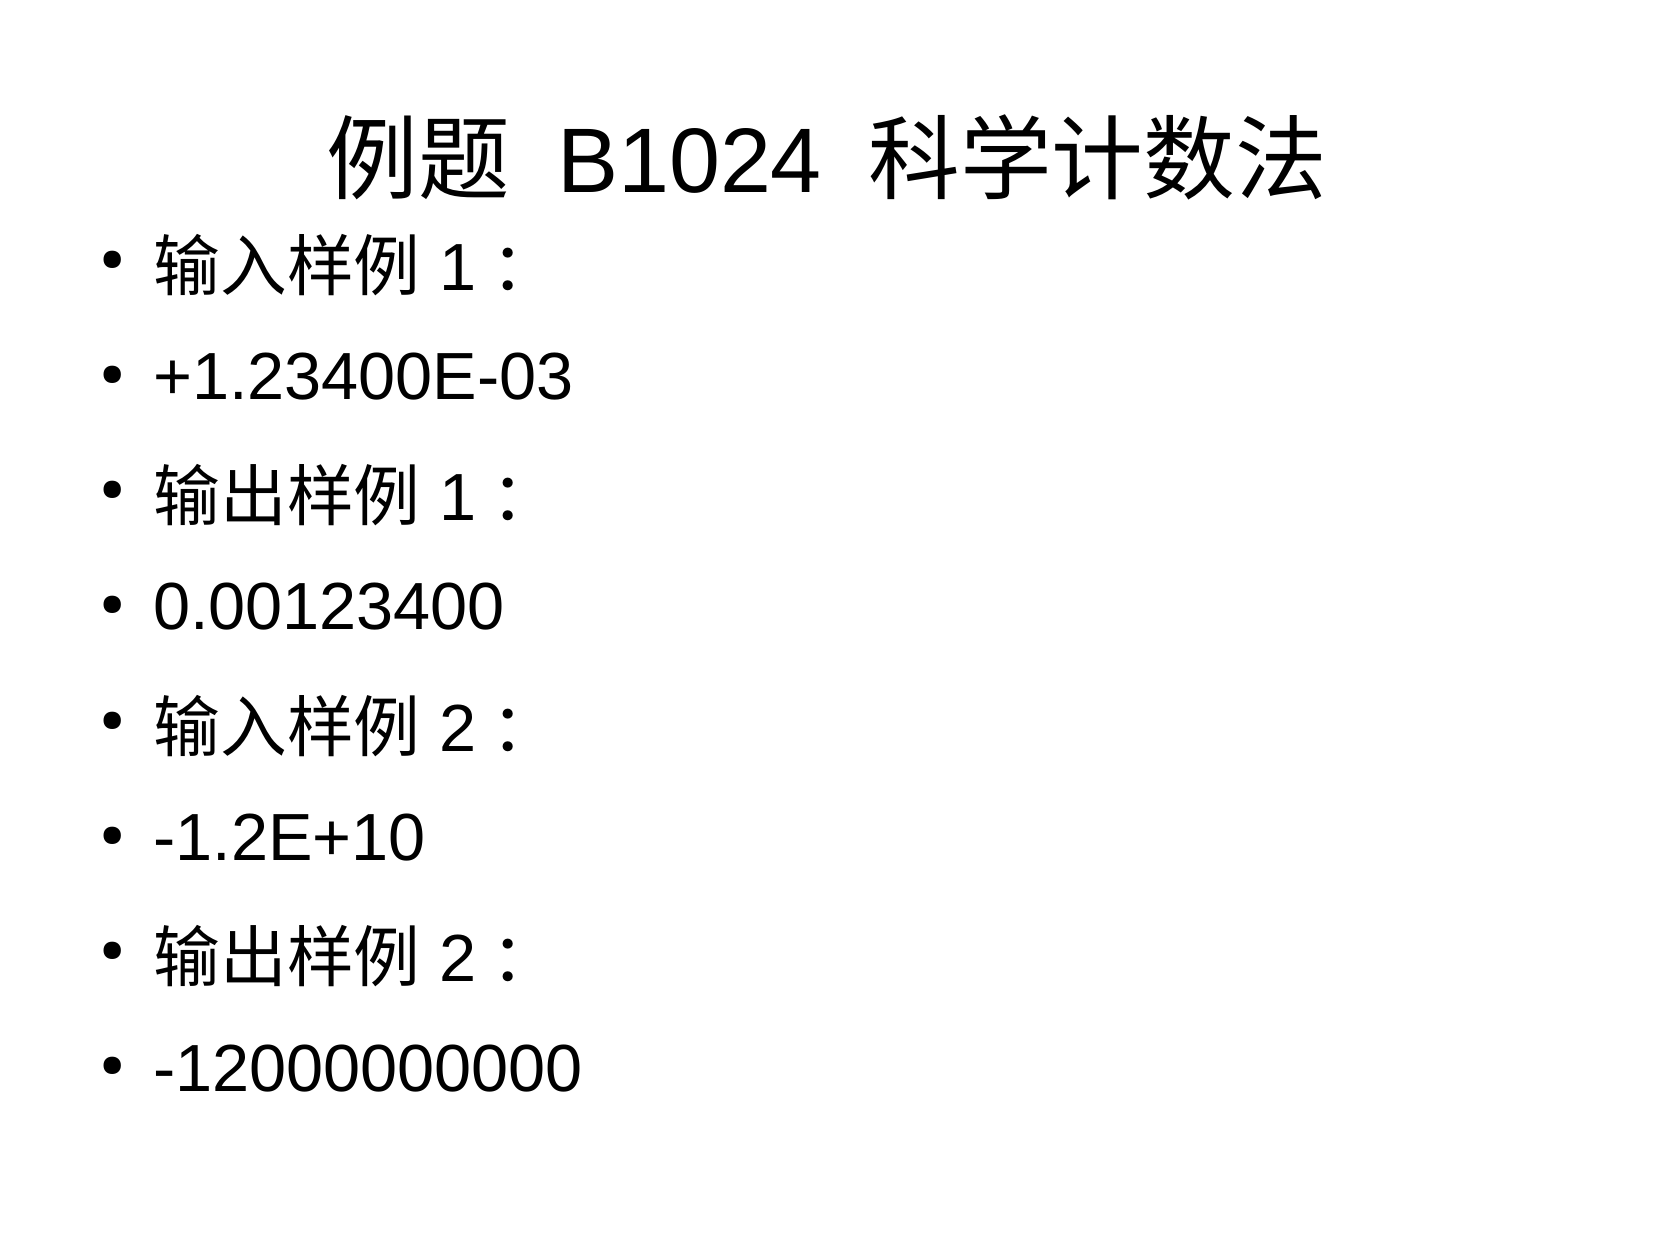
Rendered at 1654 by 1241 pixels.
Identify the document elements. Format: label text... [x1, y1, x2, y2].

title 例题 B1024 科学计数法 [82, 49, 1571, 212]
list 输入样例1： +1.23400E-03 输出样例1： 0.00123400 输入样例2： -1.2E+10 输出样例2： -12000000000 [82, 212, 1571, 1241]
